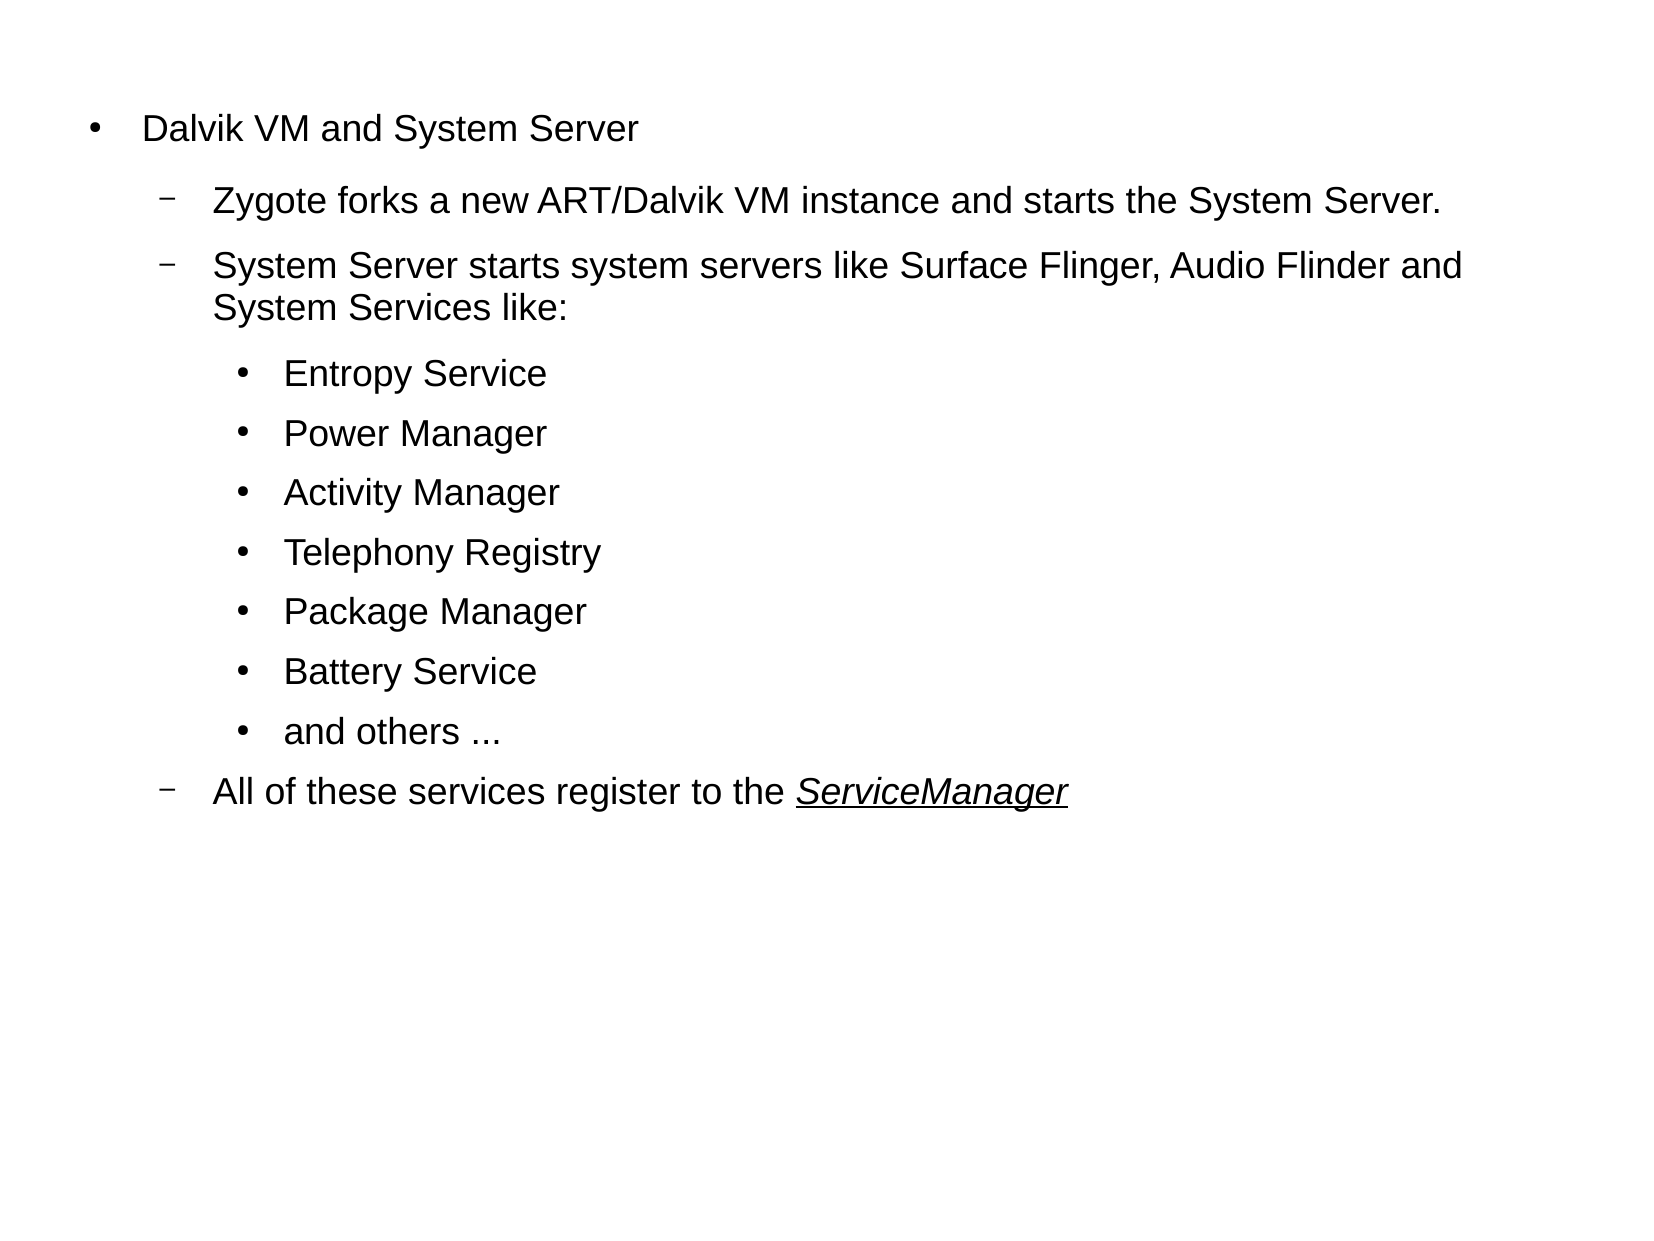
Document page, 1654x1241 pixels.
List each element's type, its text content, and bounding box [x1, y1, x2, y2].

list Dalvik VM and System Server Zygote forks a new ART/Dalvik VM instance and starts the System Server. System Server starts system servers like Surface Flinger, Audio Flinder and System Services like: Entropy Service Power Manager Activity Manager Telephony Registry Package Manager Battery Service and others ... All of these services register to the ServiceManager [70, 107, 1560, 827]
